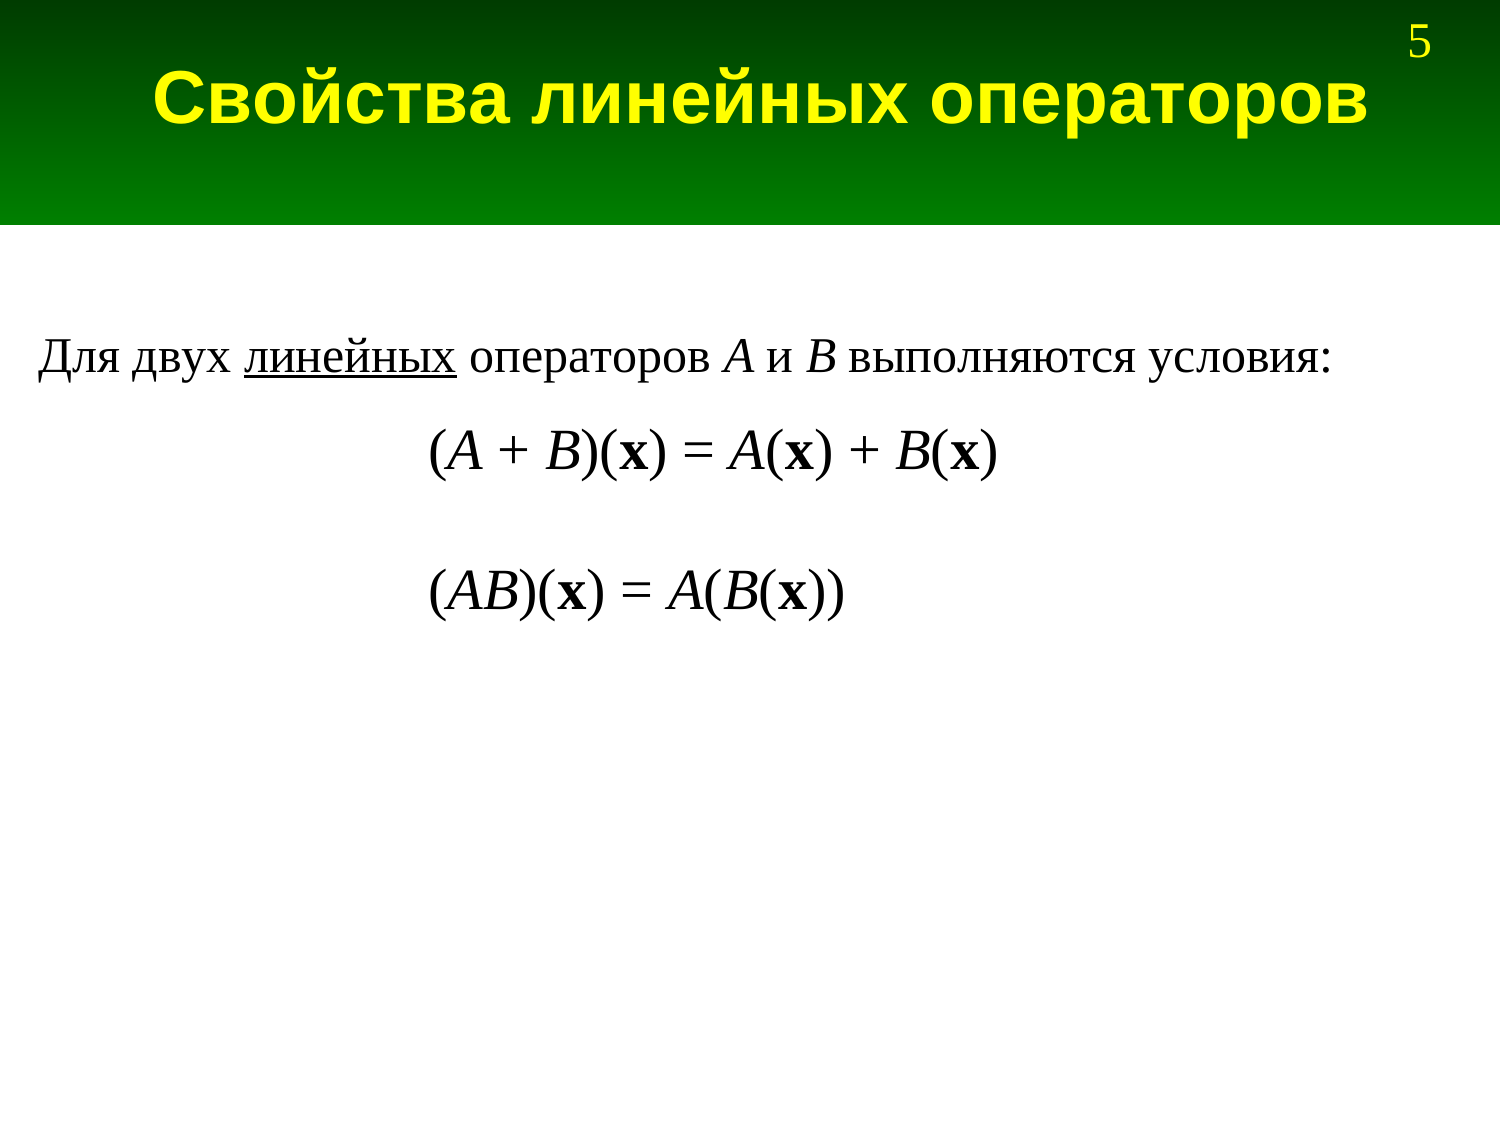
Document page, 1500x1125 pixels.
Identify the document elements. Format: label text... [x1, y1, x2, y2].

text_box (A + B)(x) = A(x) + B(x) (AB)(x) = A(B(x)) [413, 403, 1096, 629]
text_box Для двух линейных операторов A и B выполняются условия: [23, 314, 1368, 390]
title Свойства линейных операторов [123, 0, 1399, 192]
